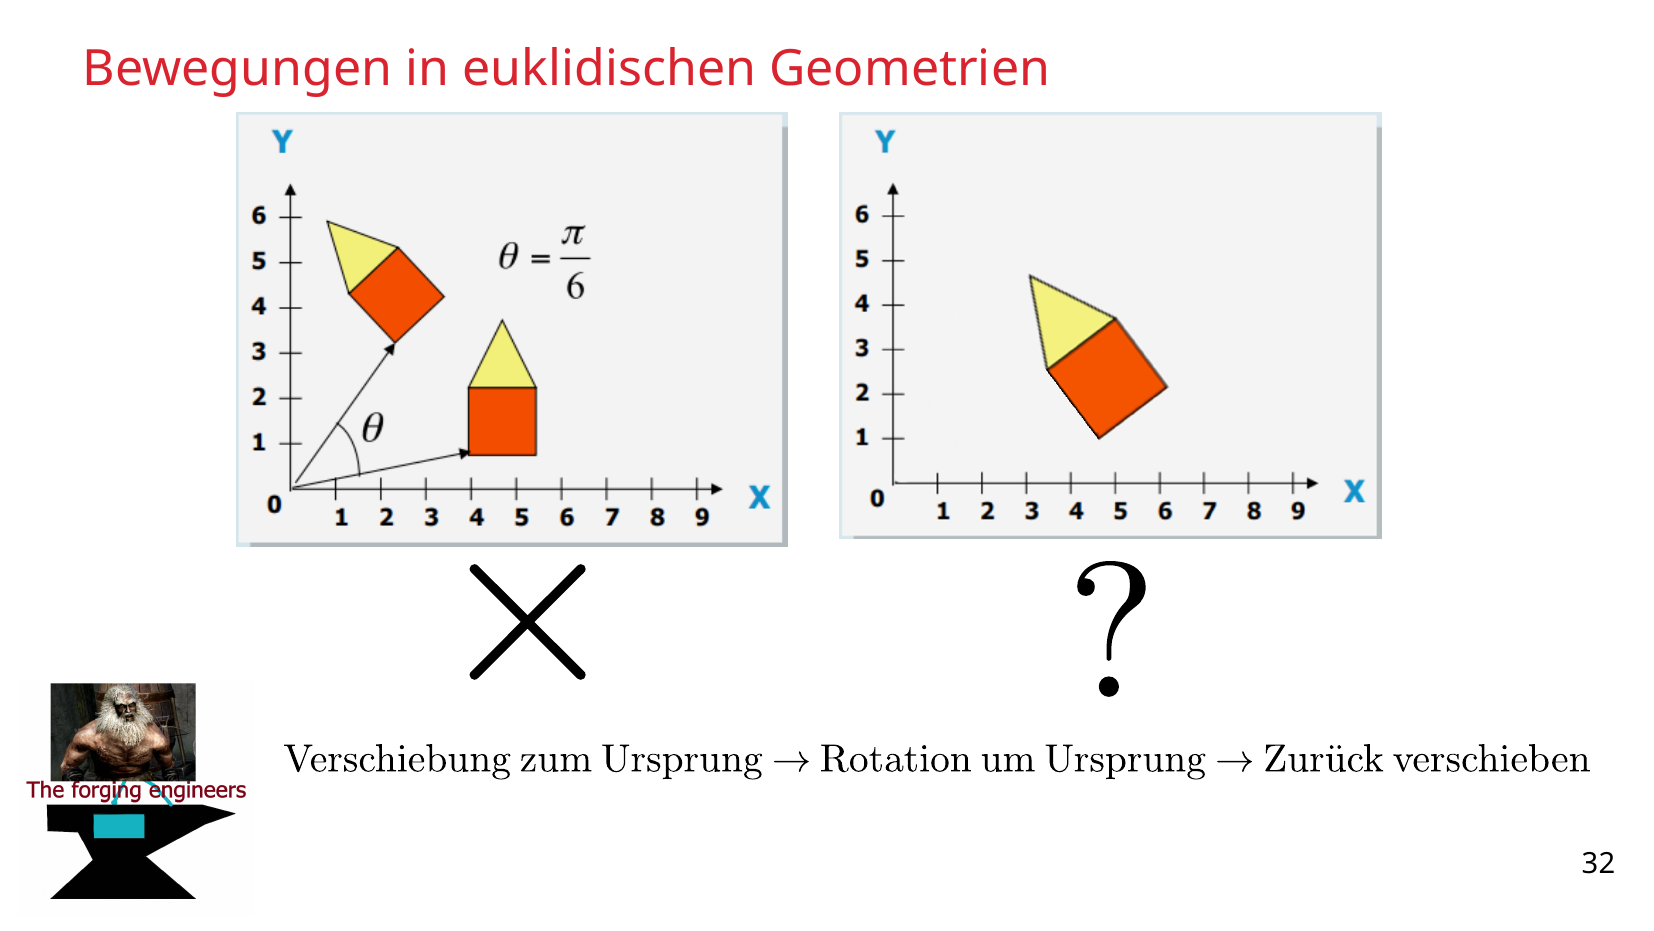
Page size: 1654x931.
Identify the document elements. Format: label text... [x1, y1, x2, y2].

picture [425, 555, 595, 691]
title Bewegungen in euklidischen Geometrien [82, 37, 1571, 95]
picture [839, 112, 1382, 540]
picture [17, 679, 254, 916]
picture [1066, 561, 1146, 697]
picture [283, 744, 1590, 780]
picture [236, 112, 788, 547]
